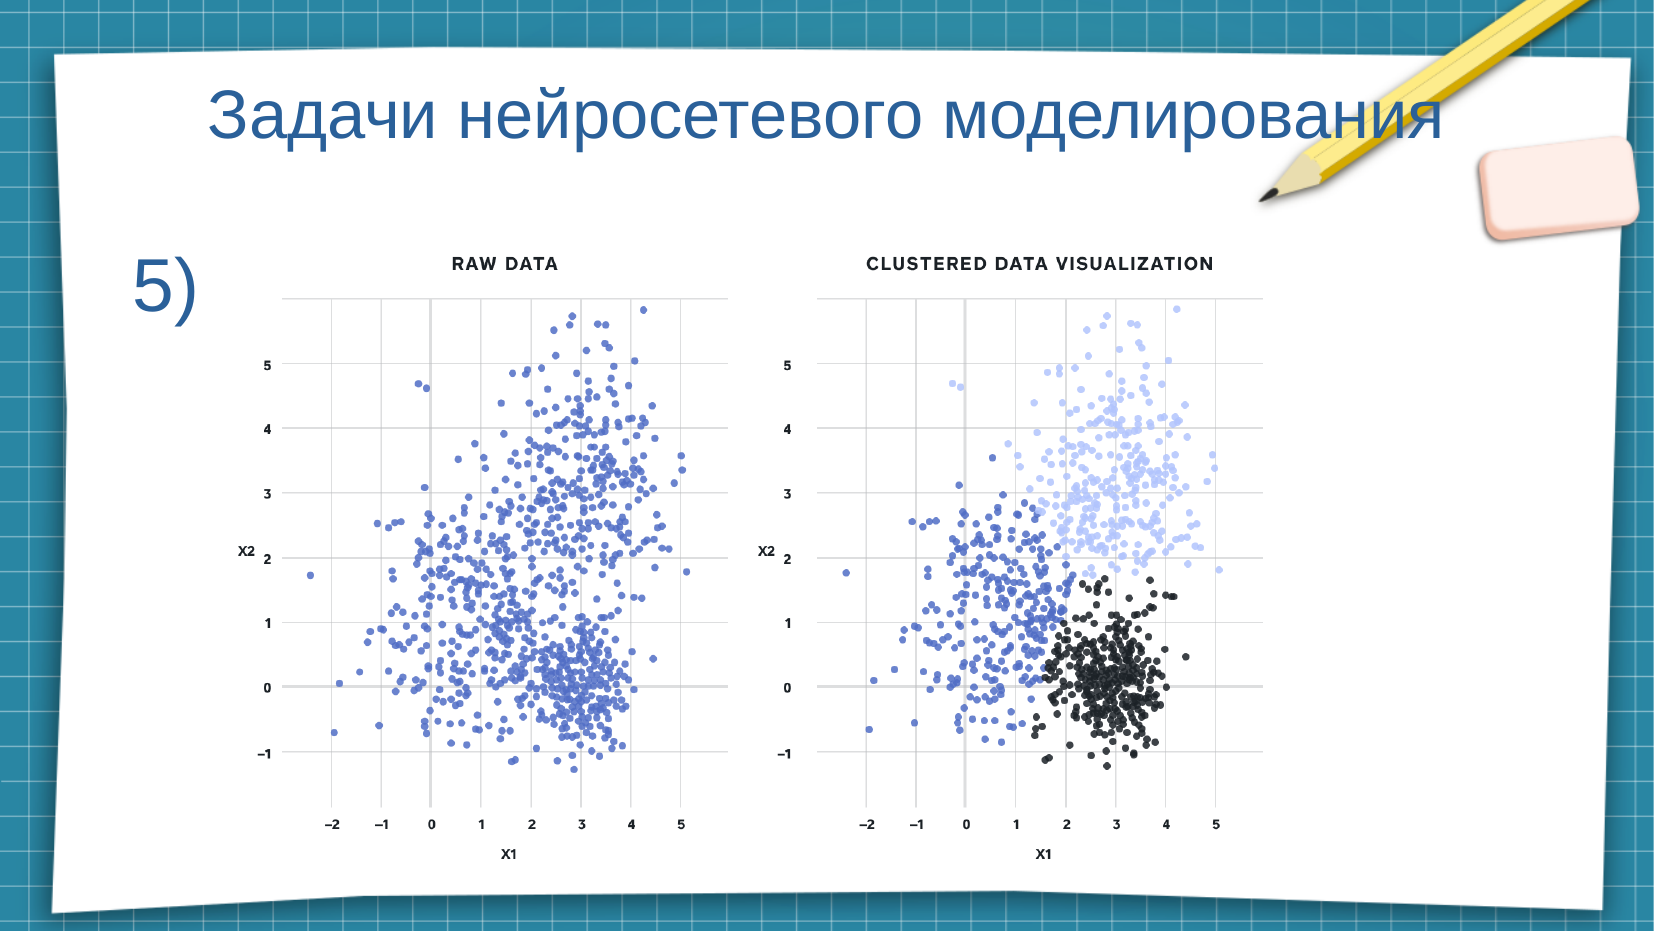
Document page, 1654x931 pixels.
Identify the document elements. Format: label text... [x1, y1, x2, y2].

title Задачи нейросетевого моделирования [82, 37, 1571, 193]
picture [0, 0, 1654, 931]
text_box 5) [118, 236, 215, 336]
